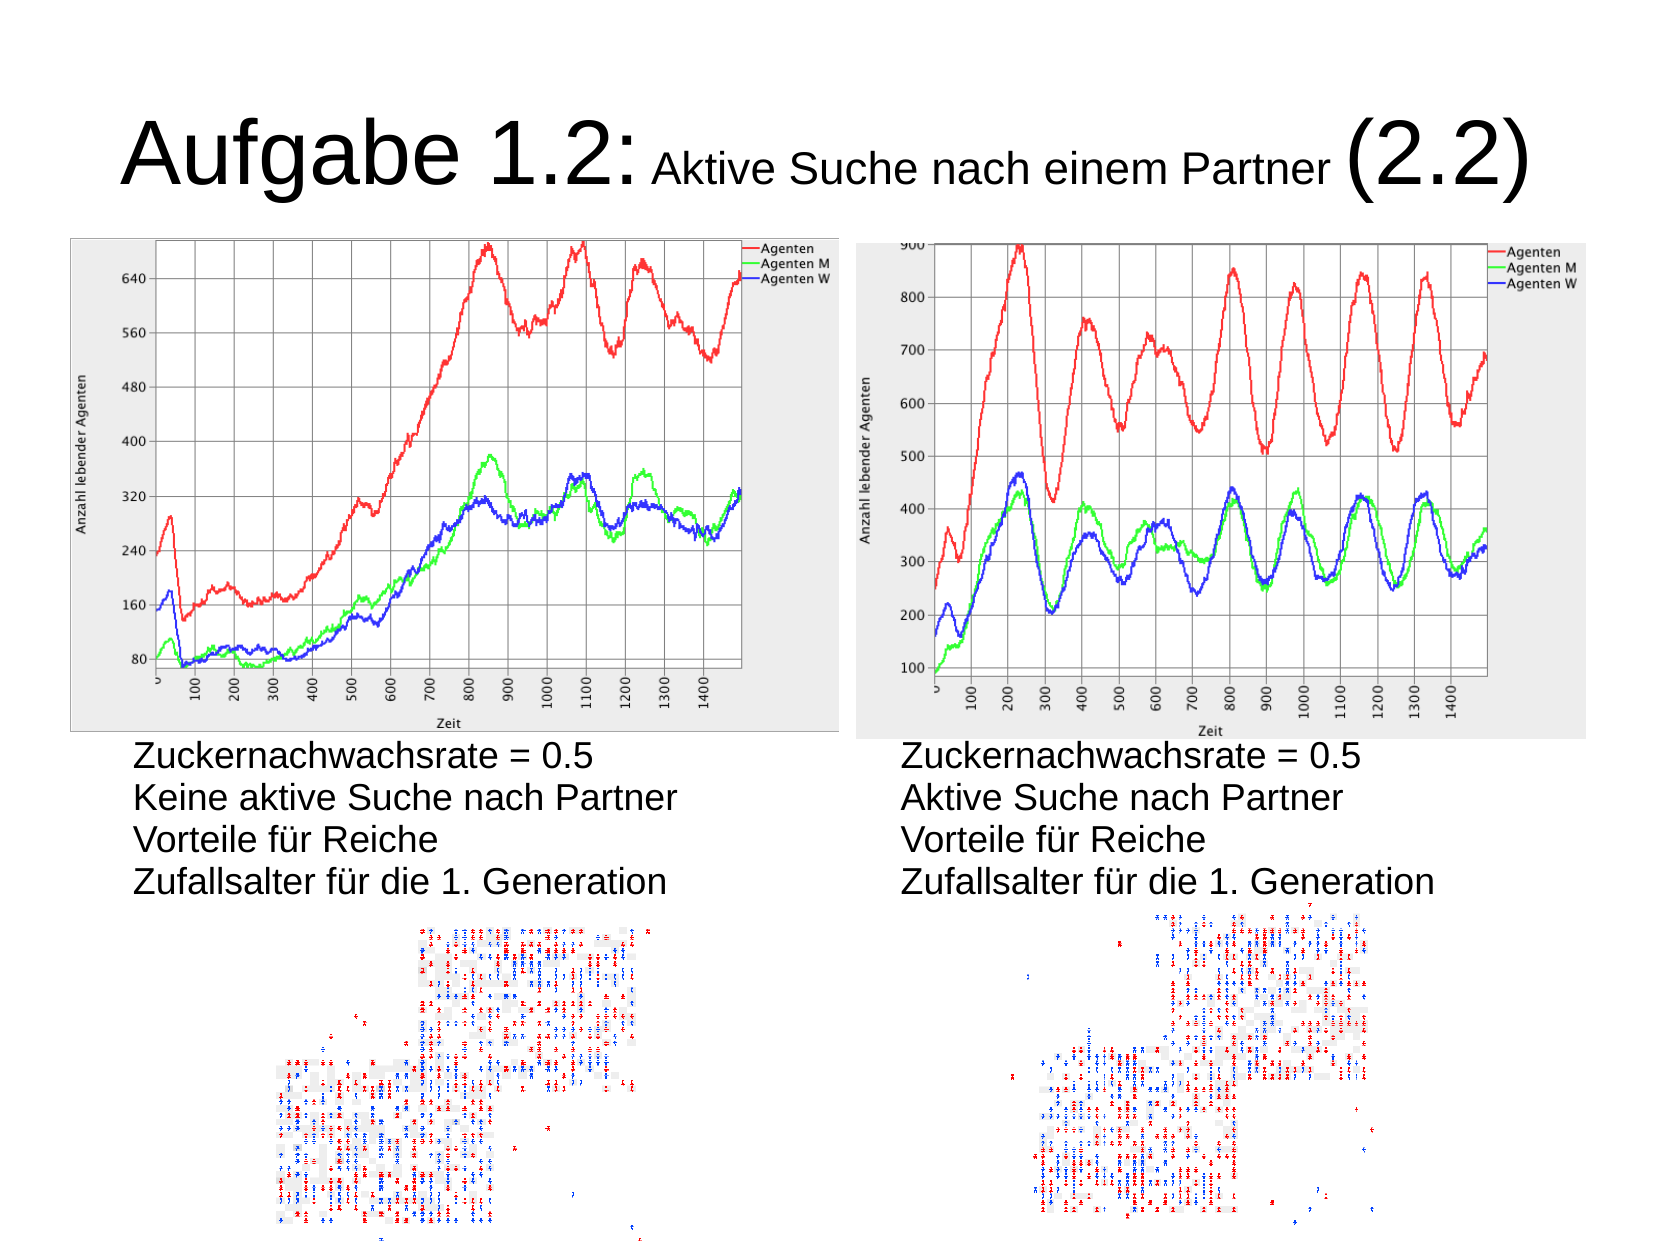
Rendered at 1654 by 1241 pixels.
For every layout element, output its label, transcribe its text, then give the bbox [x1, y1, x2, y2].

picture [1003, 903, 1382, 1229]
text_box Zuckernachwachsrate = 0.5 Aktive Suche nach Partner Vorteile für Reiche Zufallsalter für die 1. Generation [885, 727, 1536, 911]
text_box Zuckernachwachsrate = 0.5 Keine aktive Suche nach Partner Vorteile für Reiche Zufallsalter für die 1. Generation [118, 727, 768, 911]
title Aufgabe 1.2: Aktive Suche nach einem Partner (2.2) [82, 56, 1571, 250]
picture [70, 238, 839, 733]
picture [236, 915, 650, 1241]
picture [856, 242, 1586, 739]
